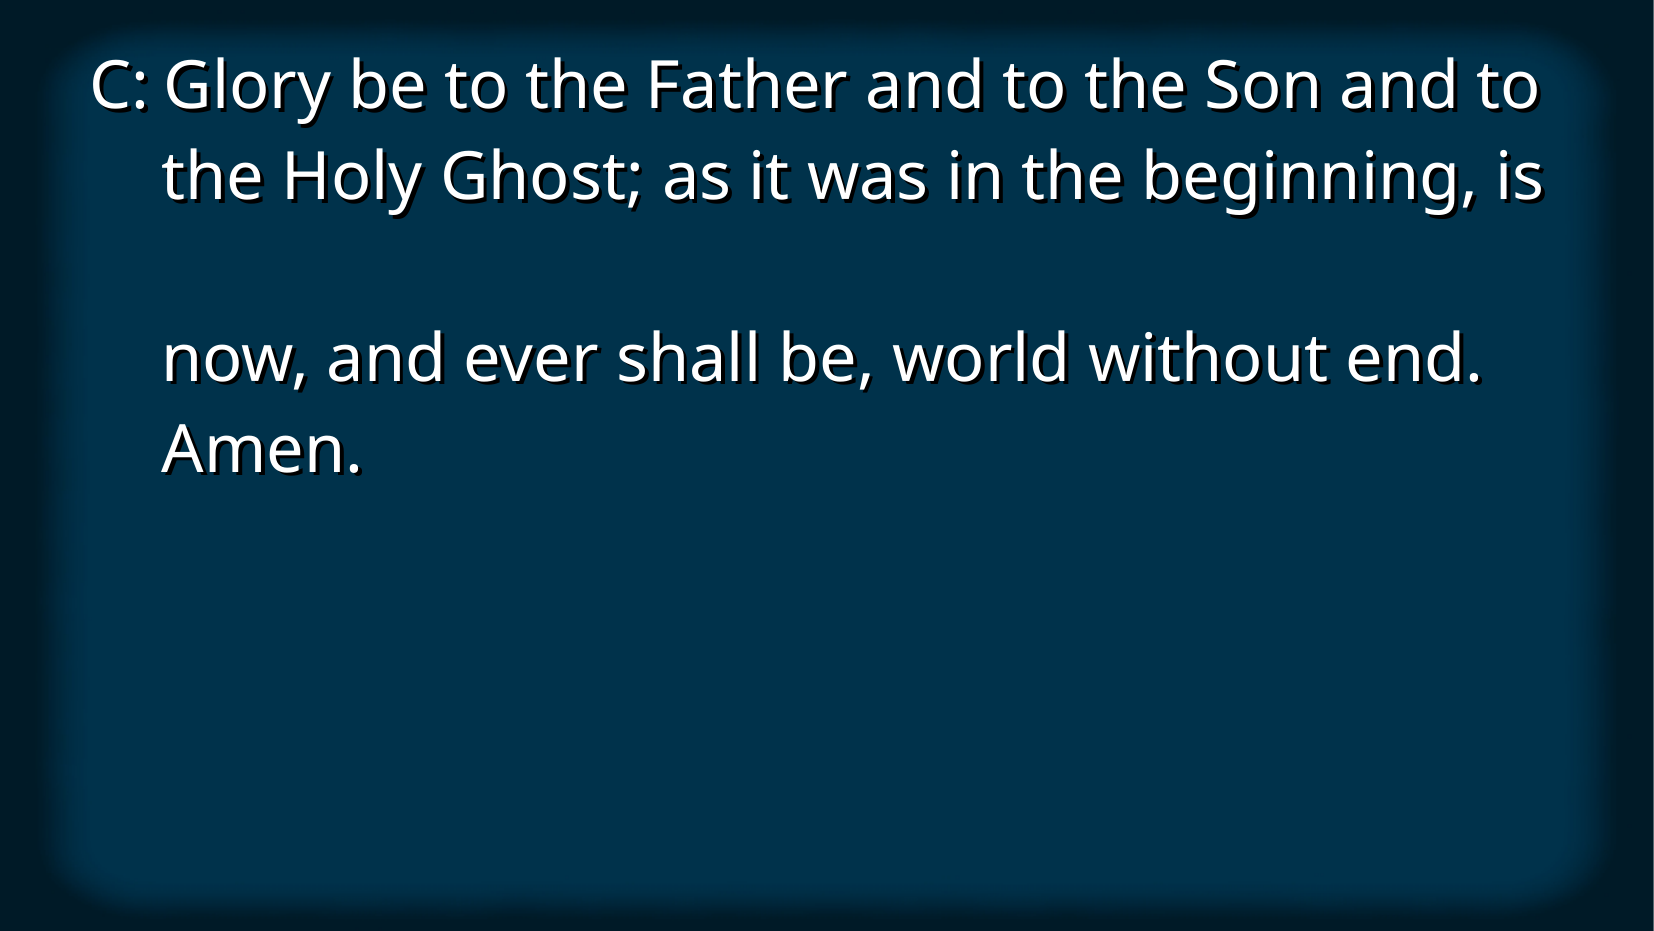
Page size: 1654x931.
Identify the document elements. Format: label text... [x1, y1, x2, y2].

text_box C: Glory be to the Father and to the Son and to the Holy Ghost; as it was in the beginning, is now, and ever shall be, world without end. Amen. [75, 30, 1576, 466]
picture [0, 0, 1654, 931]
